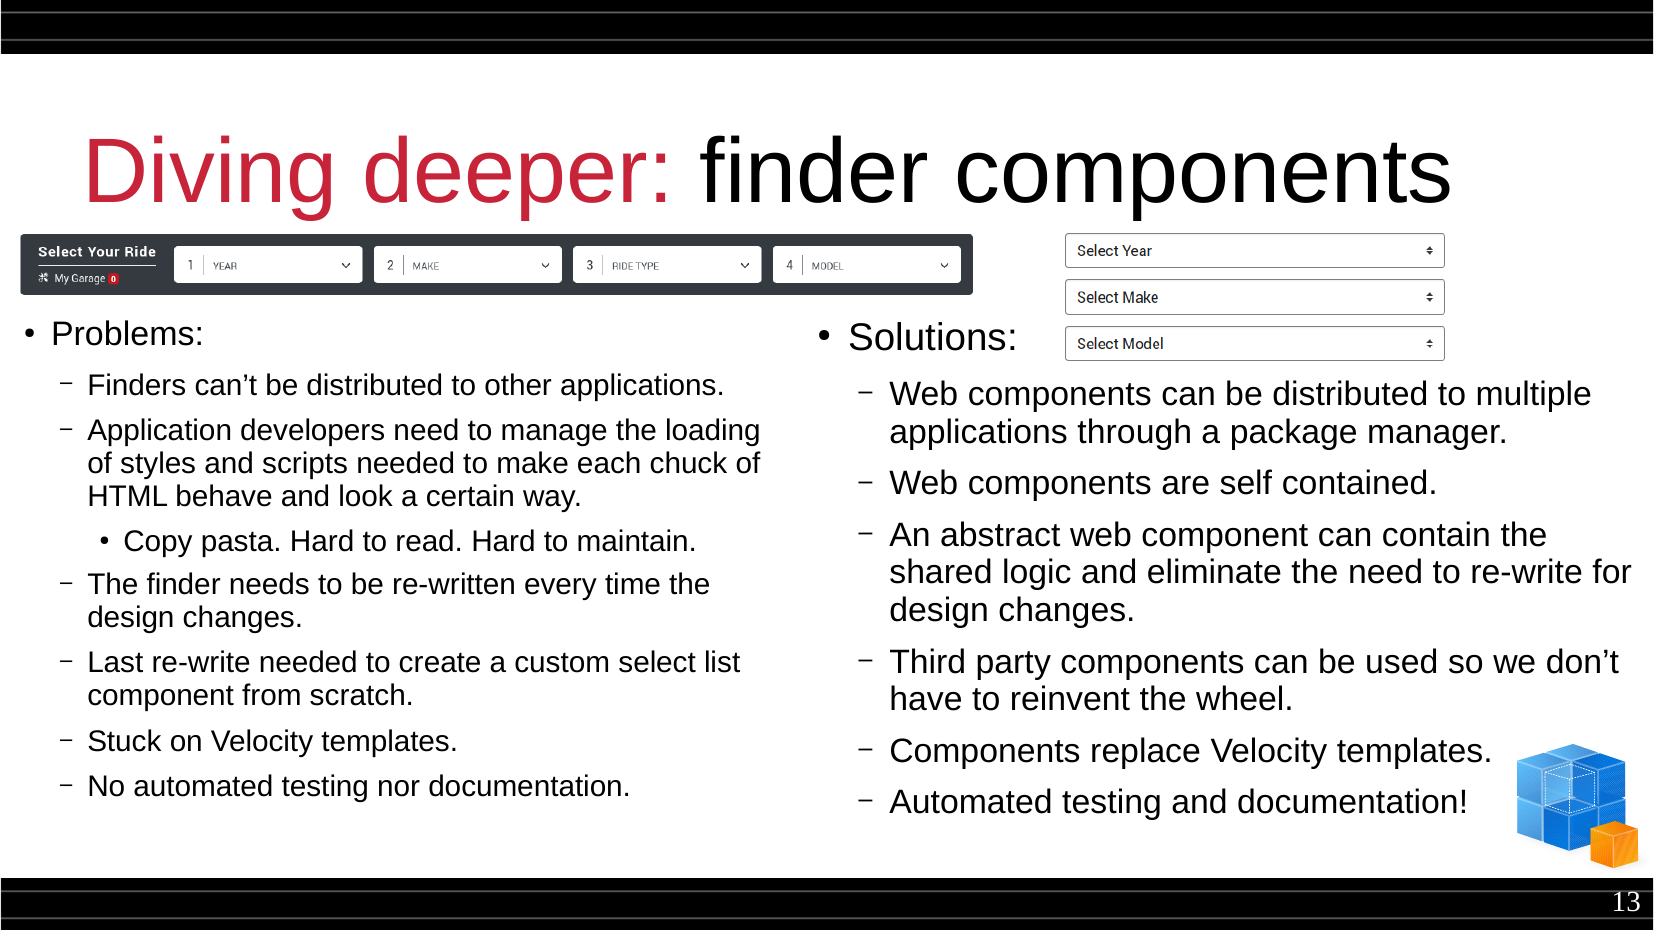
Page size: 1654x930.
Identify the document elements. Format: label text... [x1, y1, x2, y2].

picture [0, 0, 1654, 54]
picture [1056, 224, 1456, 372]
list Solutions: Web components can be distributed to multiple applications through a package manager. Web components are self contained. An abstract web component can contain the shared logic and eliminate the need to re-write for design changes. Third party components can be used so we don’t have to reinvent the wheel. Components replace Velocity templates. Automated testing and documentation! [807, 315, 1653, 826]
picture [1507, 735, 1653, 877]
picture [15, 226, 978, 301]
list Problems: Finders can’t be distributed to other applications. Application developers need to manage the loading of styles and scripts needed to make each chuck of HTML behave and look a certain way. Copy pasta. Hard to read. Hard to maintain. The finder needs to be re-written every time the design changes. Last re-write needed to create a custom select list component from scratch. Stuck on Velocity templates. No automated testing nor documentation. [15, 315, 780, 811]
title Diving deeper: finder components [82, 92, 1571, 248]
picture [0, 878, 1654, 930]
